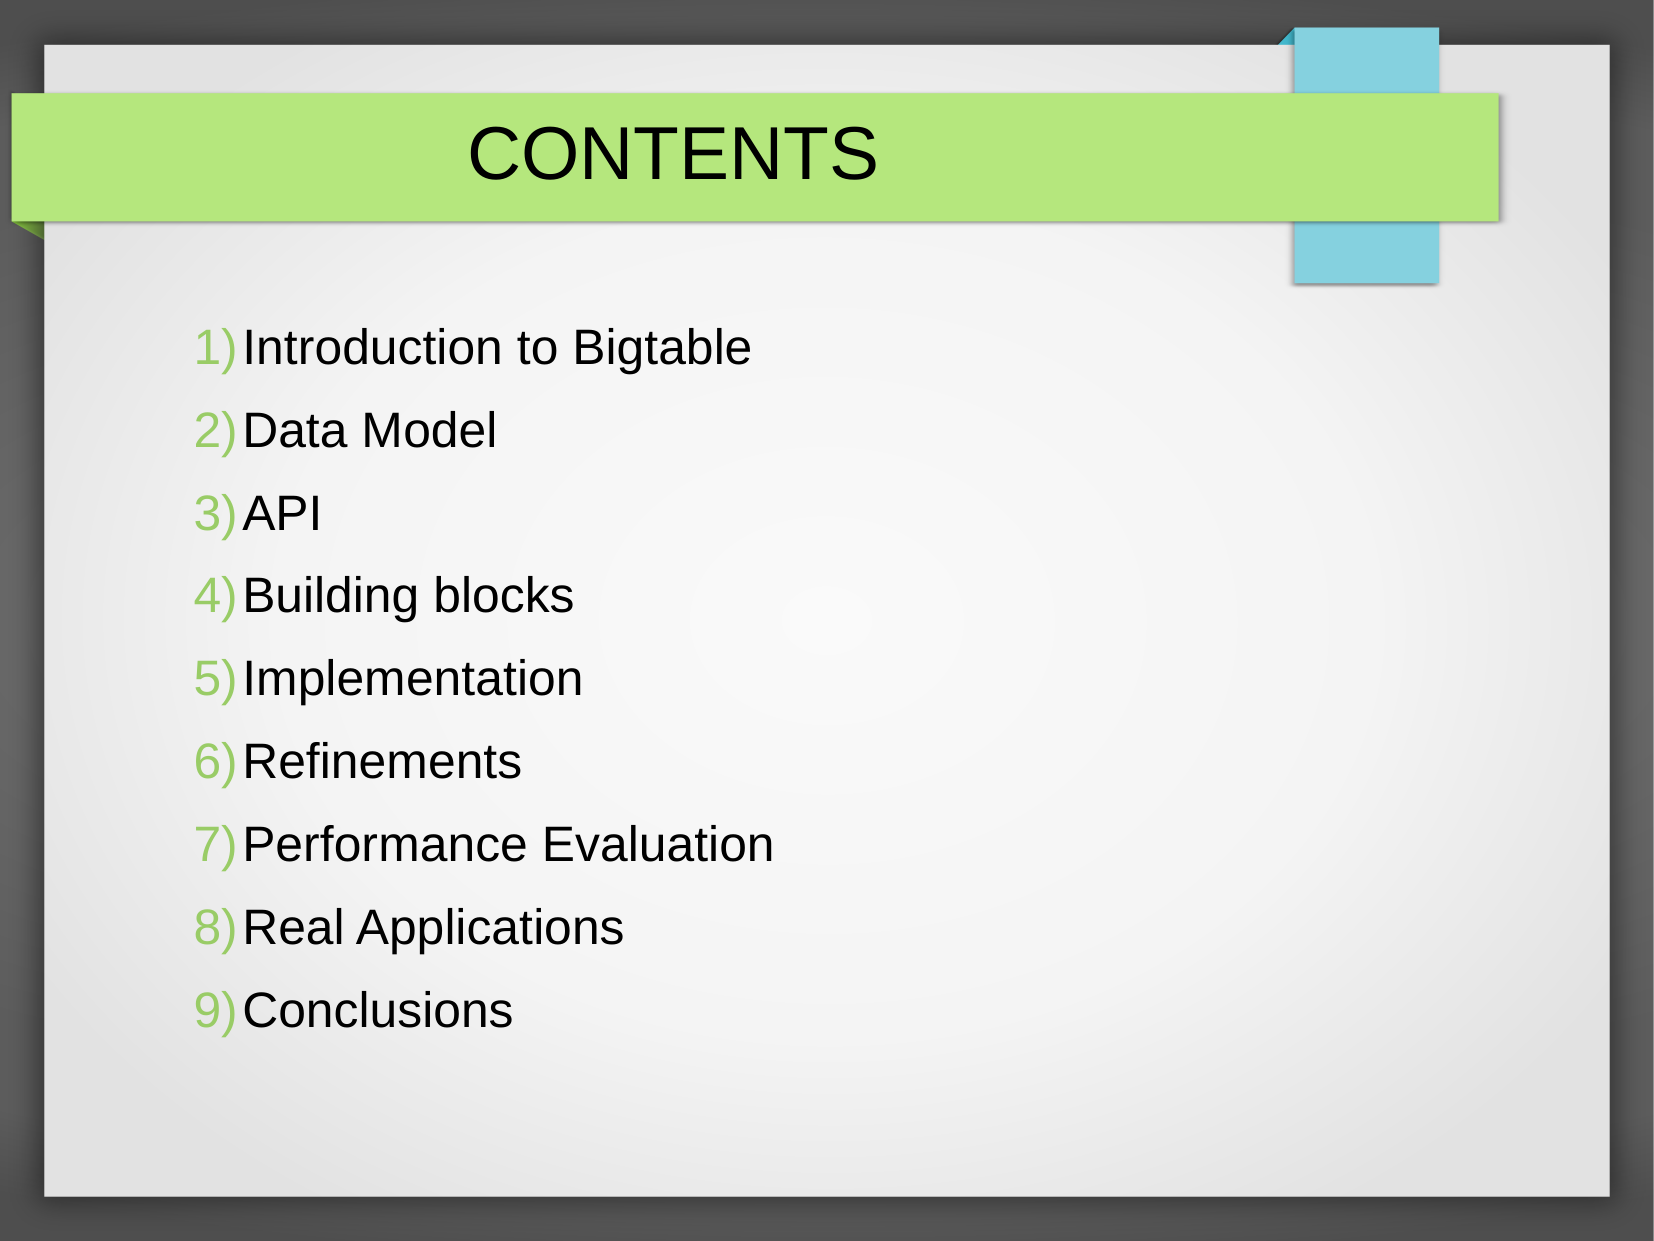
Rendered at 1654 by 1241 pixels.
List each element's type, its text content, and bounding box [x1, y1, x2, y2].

list Introduction to Bigtable Data Model API Building blocks Implementation Refinements Performance Evaluation Real Applications Conclusions [177, 318, 1654, 1039]
picture [0, 0, 1654, 1241]
title CONTENTS [82, 94, 1264, 213]
